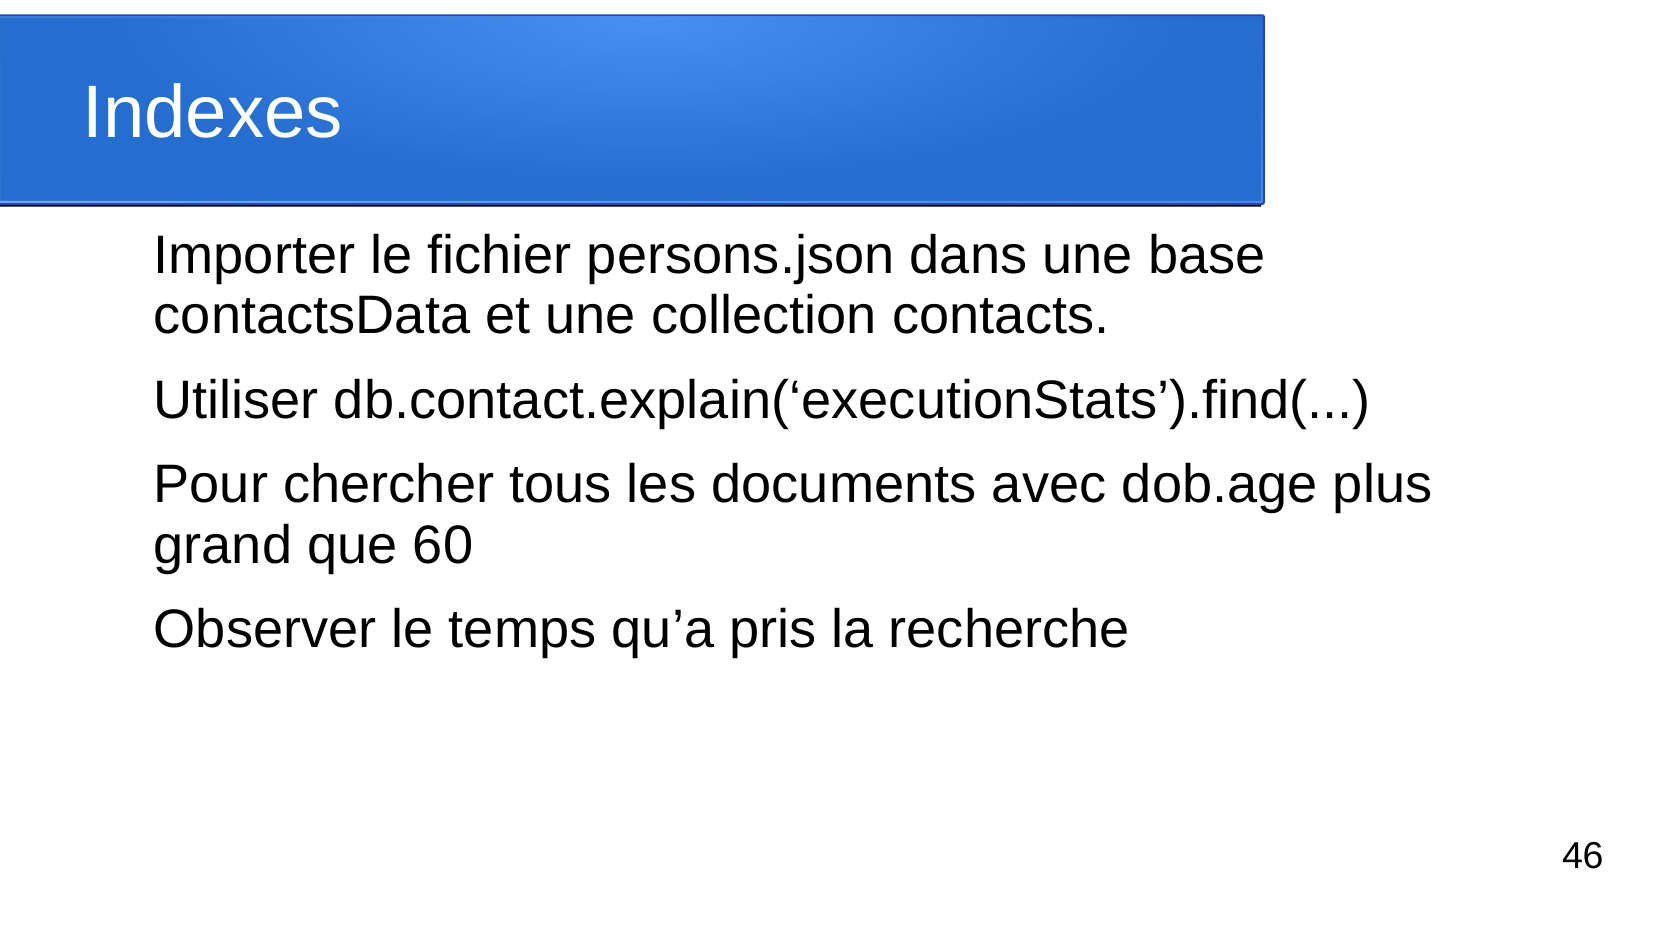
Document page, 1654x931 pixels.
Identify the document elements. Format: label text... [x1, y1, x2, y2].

text_box 46 [1547, 826, 1619, 884]
title Indexes [82, 35, 1235, 189]
list Importer le fichier persons.json dans une base contactsData et une collection contacts. Utiliser db.contact.explain(‘executionStats’).find(...) Pour chercher tous les documents avec dob.age plus grand que 60 Observer le temps qu’a pris la recherche [82, 224, 1571, 764]
